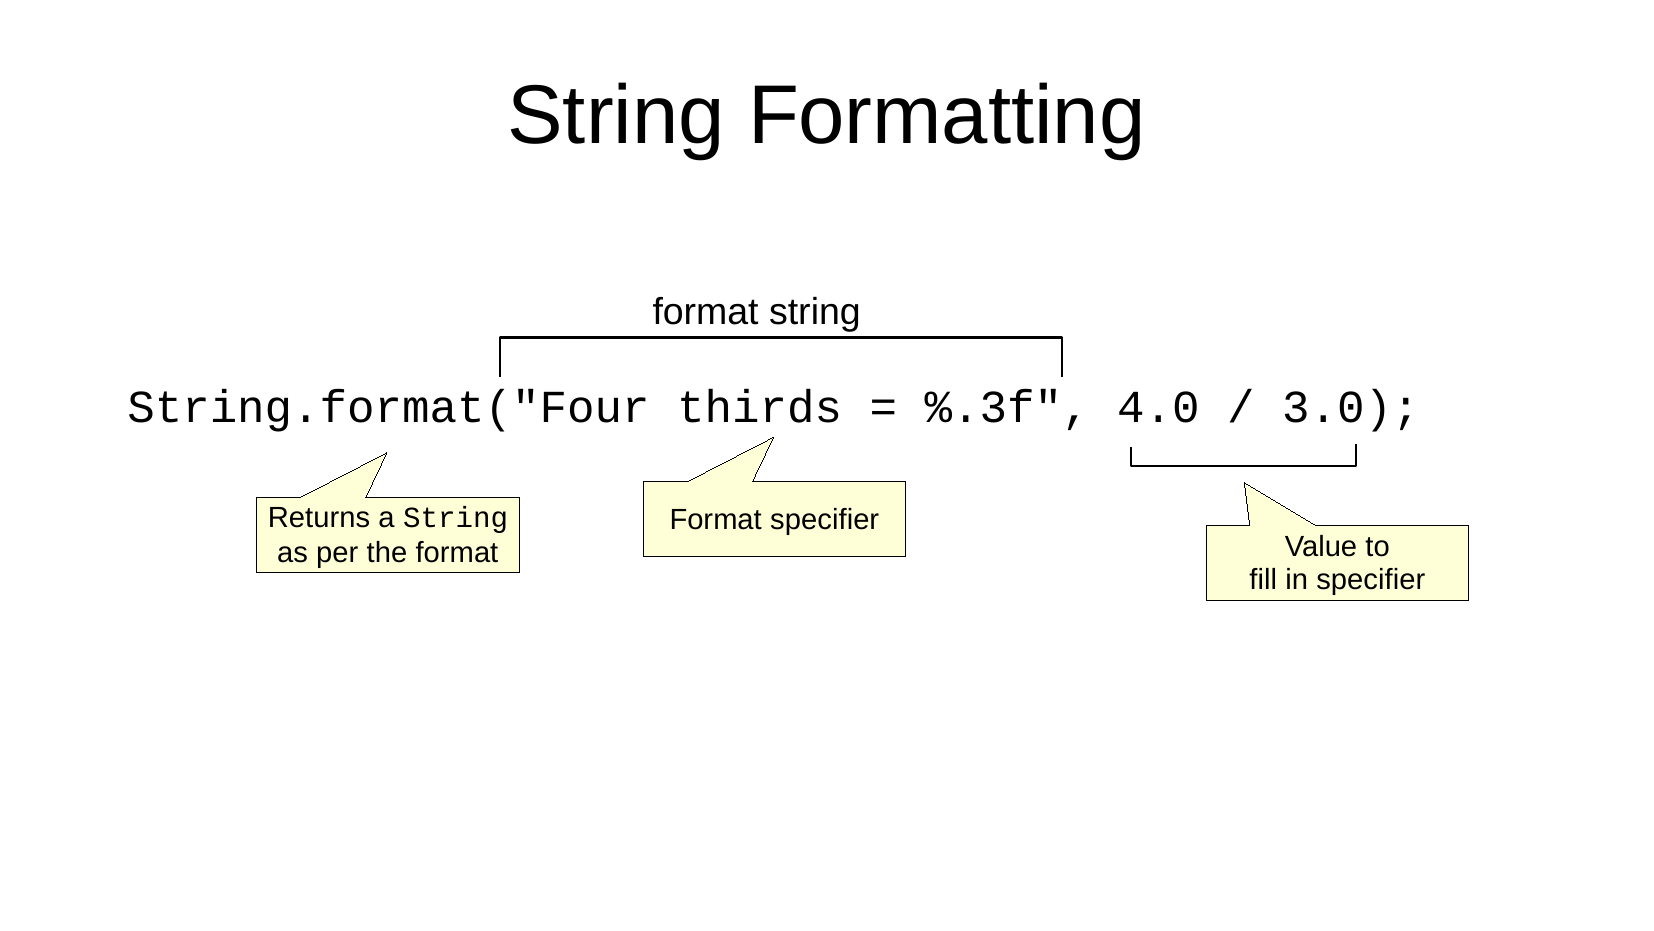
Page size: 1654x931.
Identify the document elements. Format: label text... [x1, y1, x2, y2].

text_box Returns a String as per the format [256, 452, 520, 573]
title String Formatting [82, 37, 1571, 193]
text_box Value to fill in specifier [1206, 482, 1469, 601]
text_box String.format("Four thirds = %.3f", 4.0 / 3.0); [112, 377, 1545, 444]
text_box Format specifier [643, 437, 906, 557]
text_box format string [637, 283, 876, 341]
